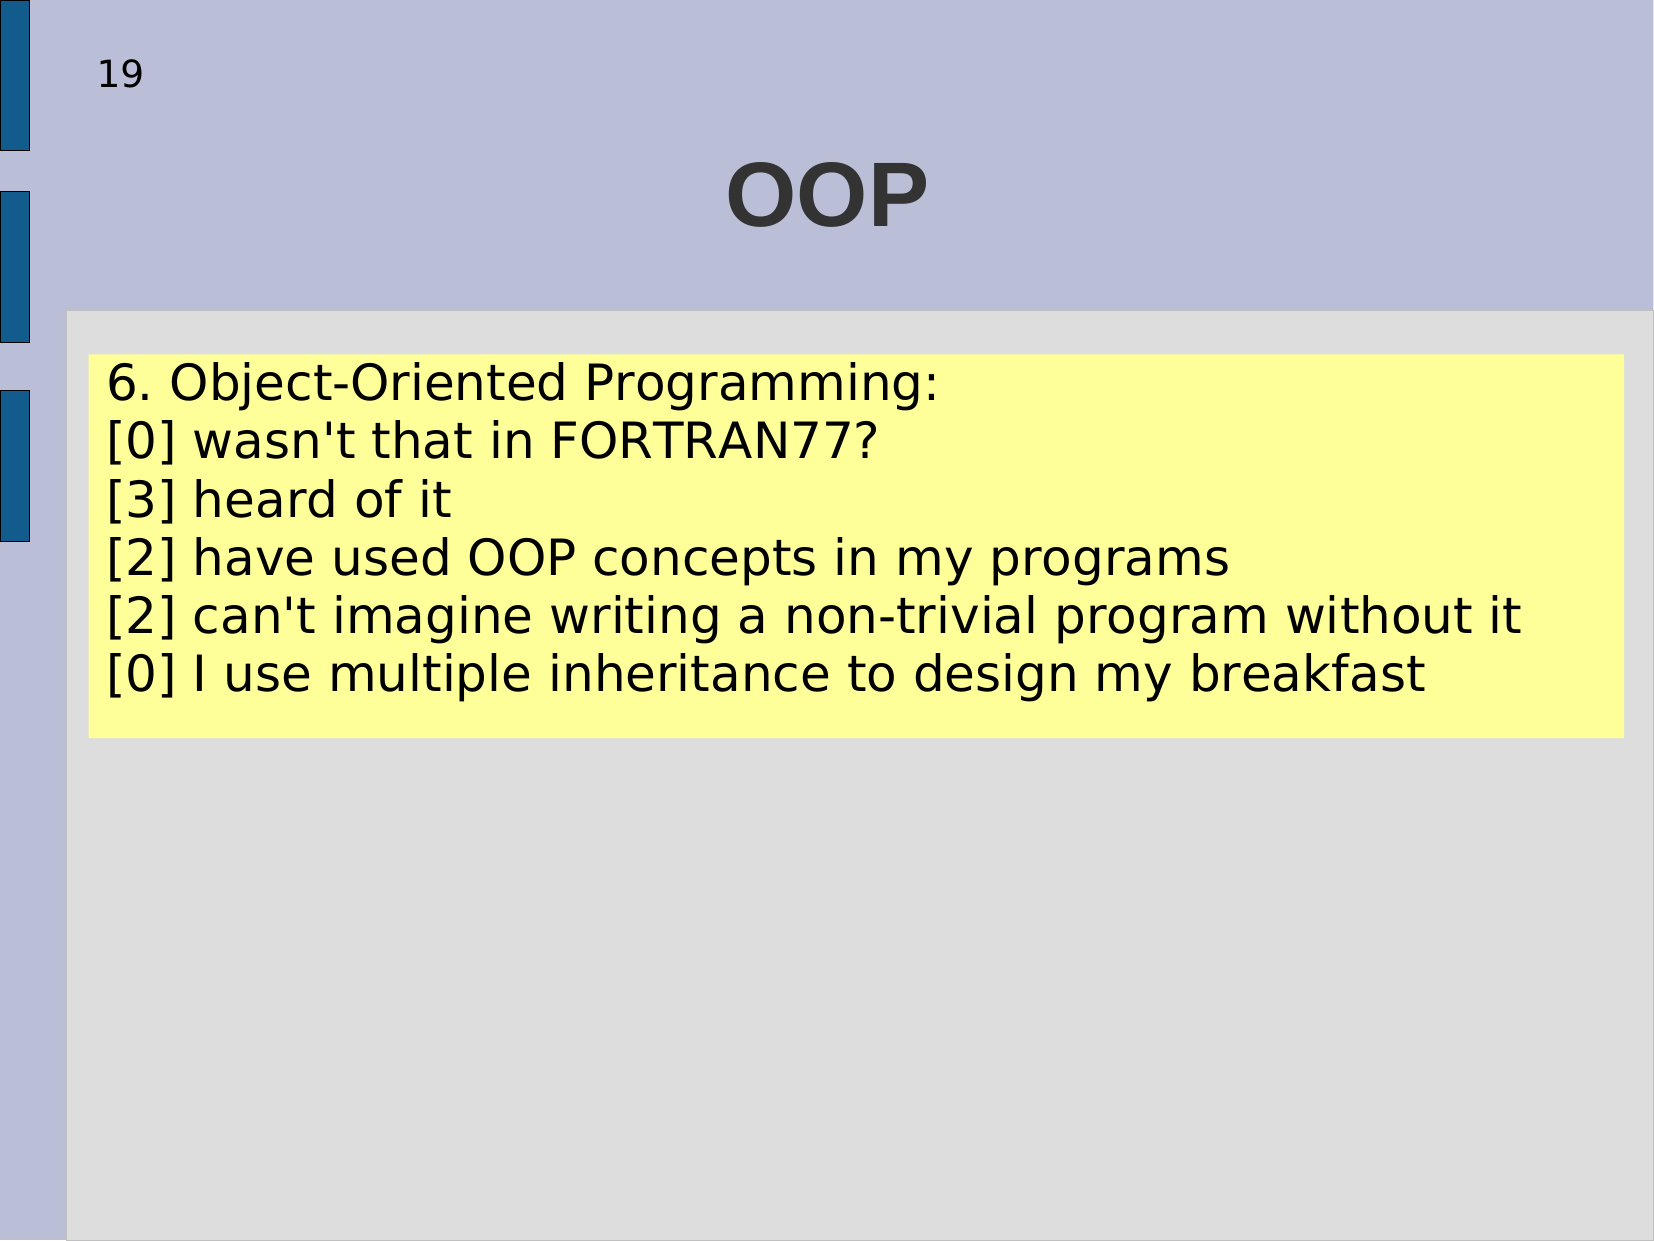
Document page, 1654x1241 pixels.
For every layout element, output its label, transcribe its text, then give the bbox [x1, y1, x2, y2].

text_box <number> [84, 45, 319, 119]
title OOP [121, 91, 1534, 299]
list 6. Object-Oriented Programming: [0] wasn't that in FORTRAN77? [3] heard of it [2] have used OOP concepts in my programs [2] can't imagine writing a non-trivial program without it [0] I use multiple inheritance to design my breakfast [88, 354, 1625, 739]
